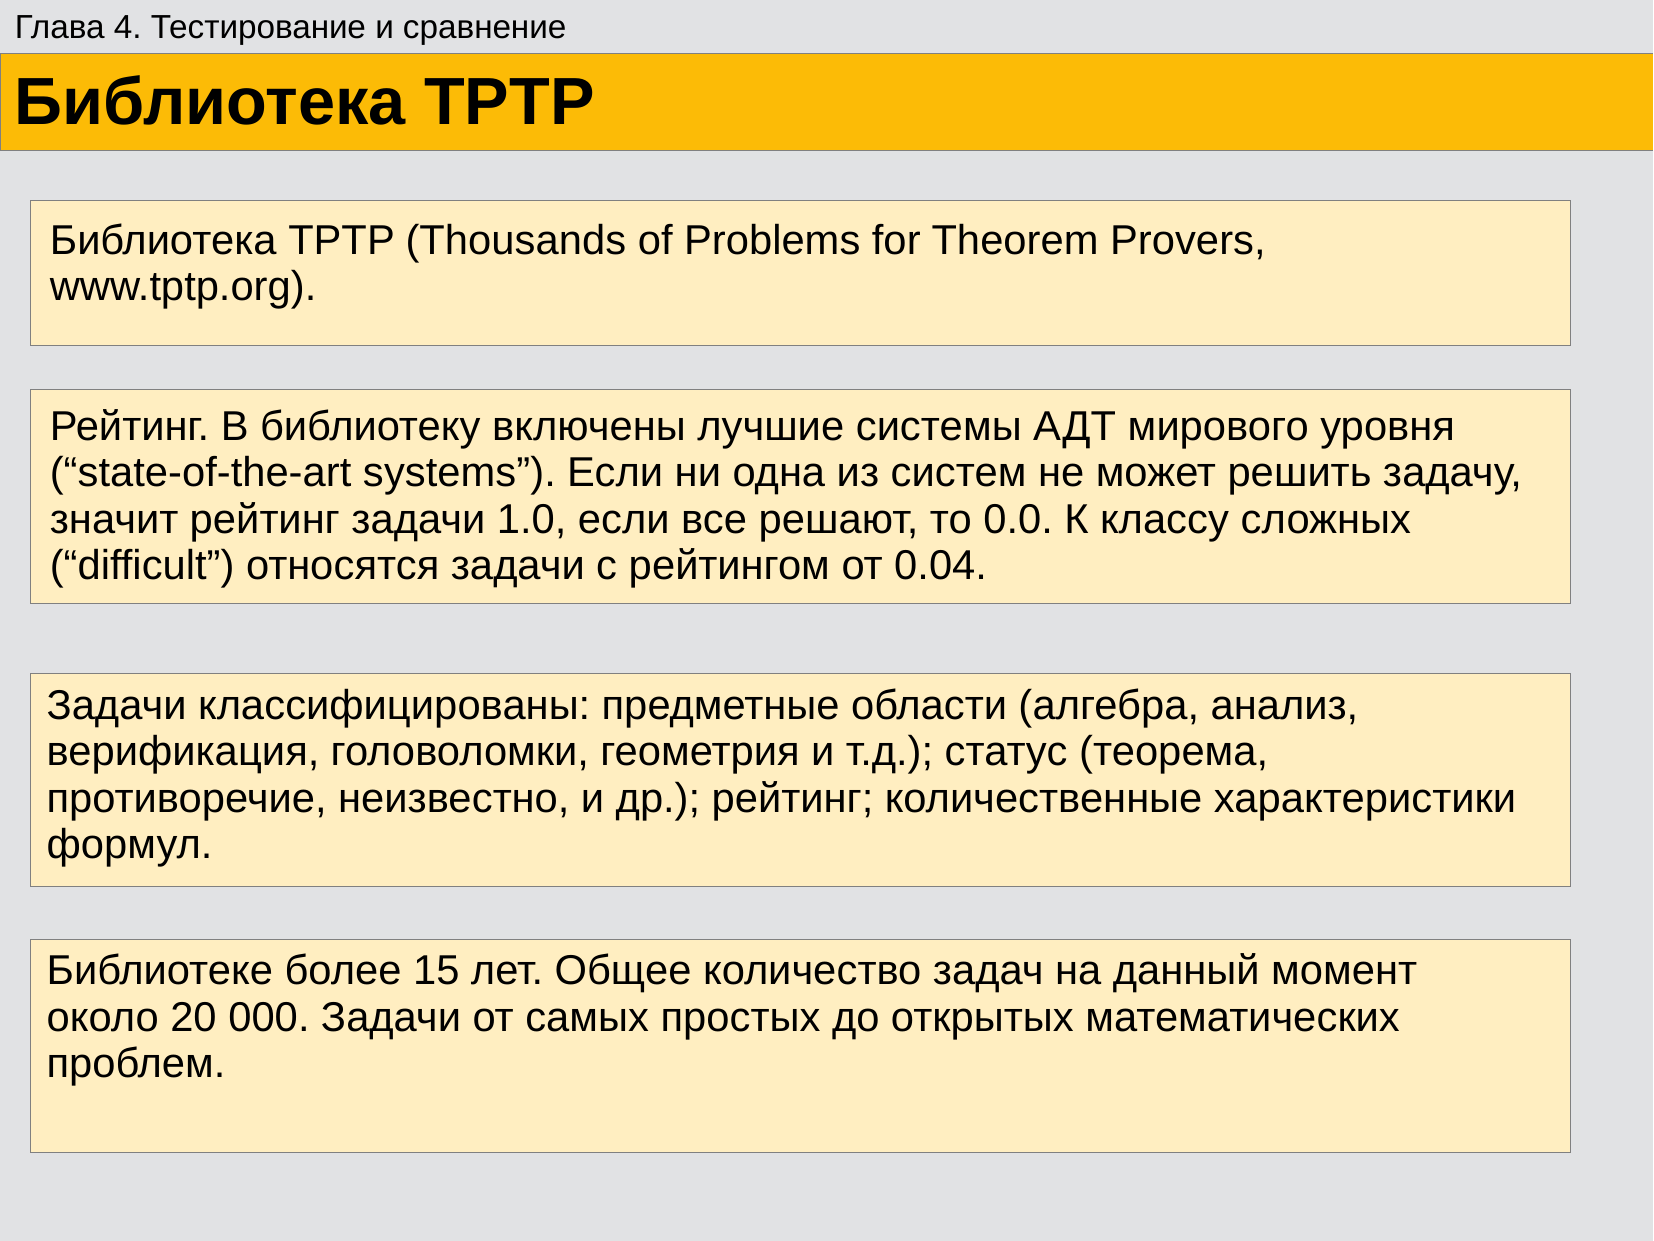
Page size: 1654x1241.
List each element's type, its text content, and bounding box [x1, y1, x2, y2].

text_box Библиотека TPTP (Thousands of Problems for Theorem Provers, www.tptp.org). Рейтинг. В библиотеку включены лучшие системы АДТ мирового уровня (“state-of-the-art systems”). Если ни одна из систем не может решить задачу, значит рейтинг задачи 1.0, если все решают, то 0.0. К классу сложных (“difficult”) относятся задачи с рейтингом от 0.04. [35, 209, 1546, 538]
text_box [75, 1060, 87, 1075]
text_box Библиотеке более 15 лет. Общее количество задач на данный момент около 20 000. Задачи от самых простых до открытых математических проблем. [31, 939, 1542, 1060]
text_box [30, 200, 1571, 346]
text_box [167, 1060, 178, 1064]
text_box [30, 673, 1571, 887]
text_box [195, 1060, 203, 1074]
text_box [30, 939, 1571, 1153]
text_box Библиотека TPTP [0, 53, 1653, 151]
text_box [121, 1060, 133, 1075]
text_box Задачи классифицированы: предметные области (алгебра, анализ, верификация, головоломки, геометрия и т.д.); статус (теорема, противоречие, неизвестно, и др.); рейтинг; количественные характеристики формул. [31, 674, 1542, 846]
text_box [30, 389, 1571, 604]
text_box [98, 1060, 110, 1075]
text_box Глава 4. Тестирование и сравнение [0, 1, 488, 58]
